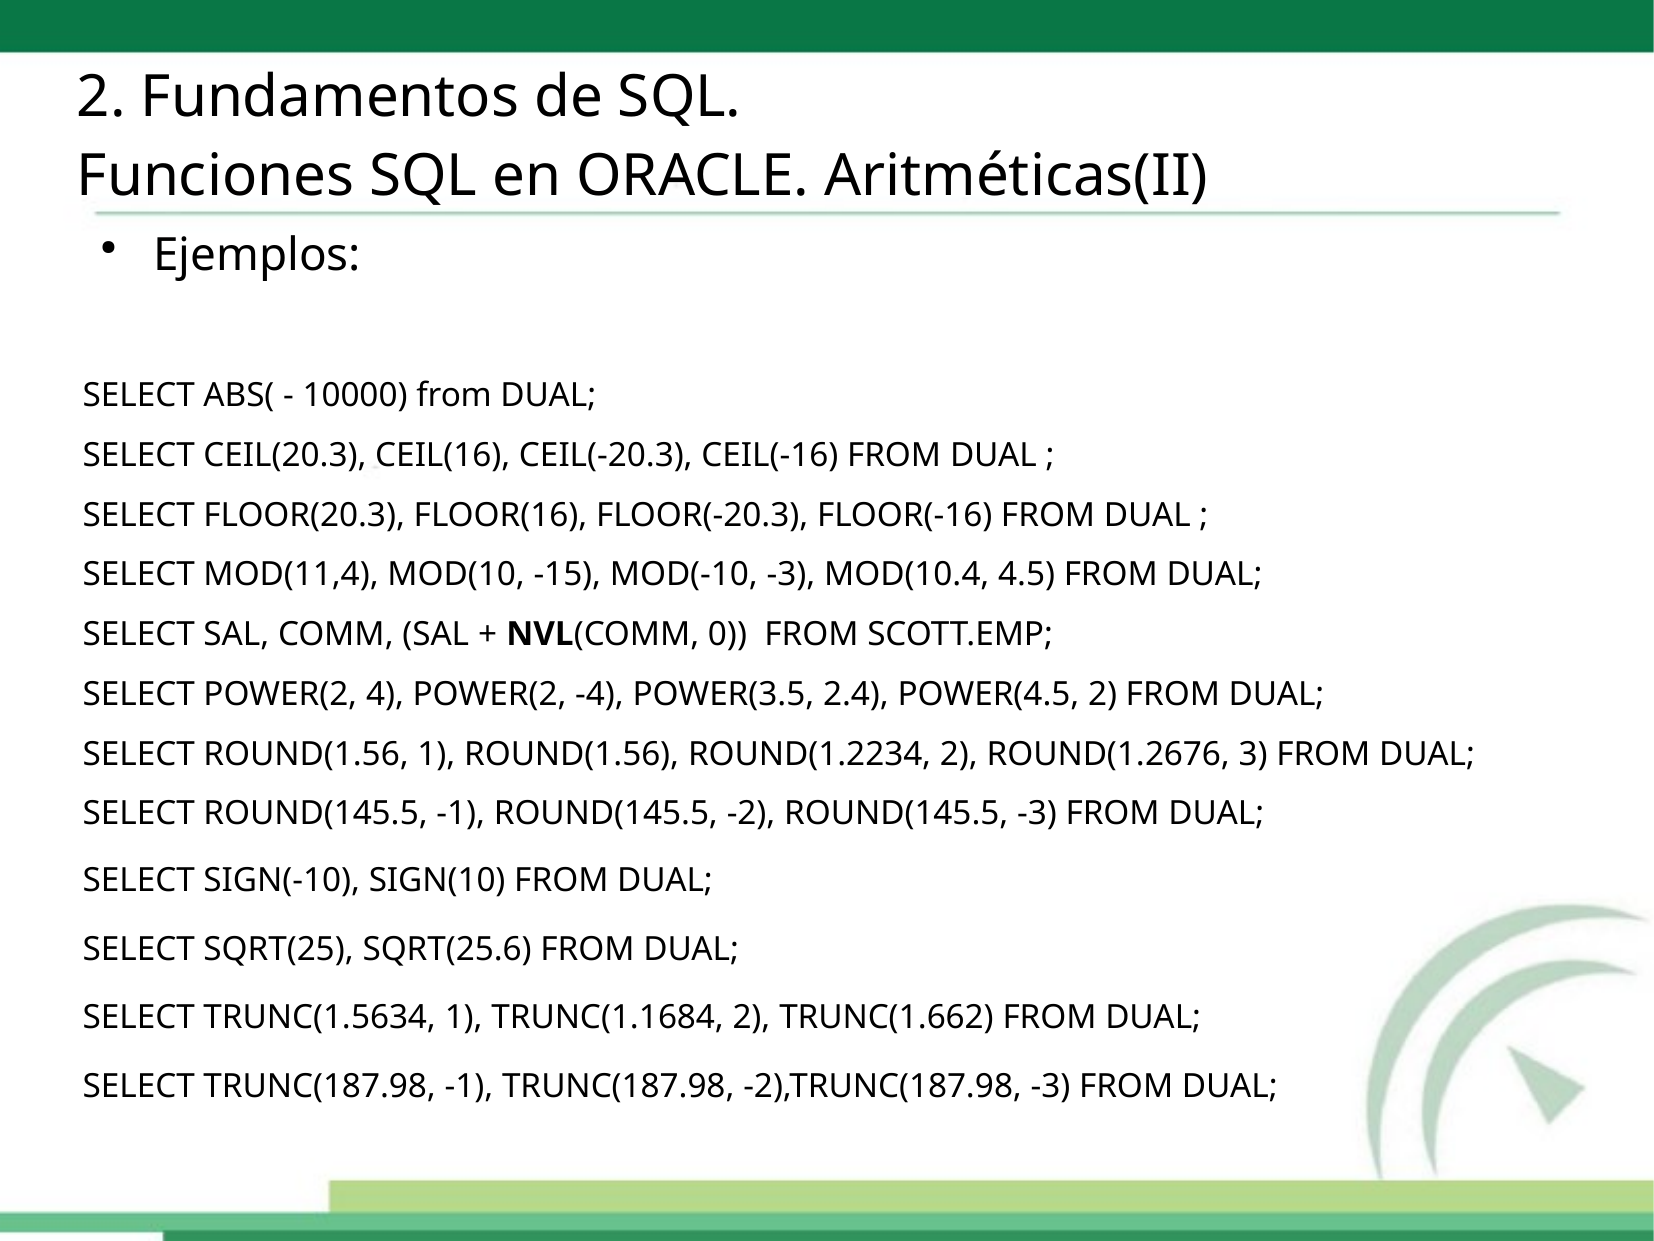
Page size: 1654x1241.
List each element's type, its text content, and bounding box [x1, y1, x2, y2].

title 2. Fundamentos de SQL. Funciones SQL en ORACLE. Aritméticas(II) [76, 29, 1625, 237]
picture [0, 0, 1654, 1241]
list Ejemplos: SELECT ABS( - 10000) from DUAL; SELECT CEIL(20.3), CEIL(16), CEIL(-20.3), CEIL(-16) FROM DUAL ; SELECT FLOOR(20.3), FLOOR(16), FLOOR(-20.3), FLOOR(-16) FROM DUAL ; SELECT MOD(11,4), MOD(10, -15), MOD(-10, -3), MOD(10.4, 4.5) FROM DUAL; SELECT SAL, COMM, (SAL + NVL(COMM, 0)) FROM SCOTT.EMP; SELECT POWER(2, 4), POWER(2, -4), POWER(3.5, 2.4), POWER(4.5, 2) FROM DUAL; SELECT ROUND(1.56, 1), ROUND(1.56), ROUND(1.2234, 2), ROUND(1.2676, 3) FROM DUAL; SELECT ROUND(145.5, -1), ROUND(145.5, -2), ROUND(145.5, -3) FROM DUAL; SELECT SIGN(-10), SIGN(10) FROM DUAL; SELECT SQRT(25), SQRT(25.6) FROM DUAL; SELECT TRUNC(1.5634, 1), TRUNC(1.1684, 2), TRUNC(1.662) FROM DUAL; SELECT TRUNC(187.98, -1), TRUNC(187.98, -2),TRUNC(187.98, -3) FROM DUAL; [82, 230, 1625, 1241]
